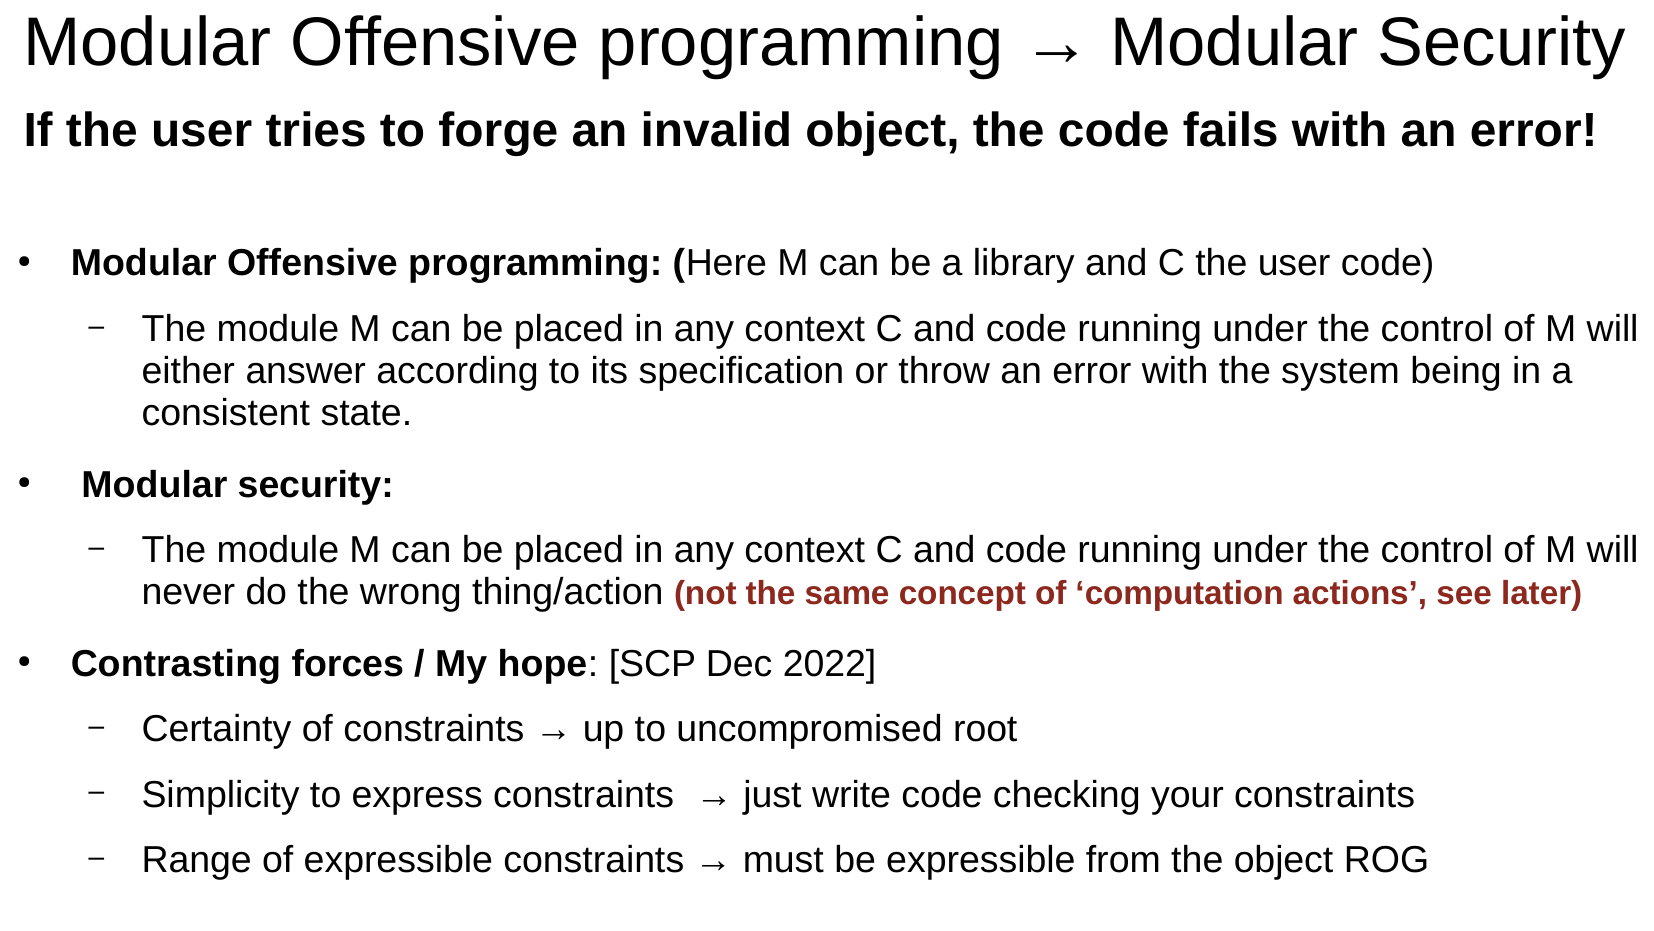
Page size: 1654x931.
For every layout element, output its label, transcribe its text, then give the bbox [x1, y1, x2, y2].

list Modular Offensive programming: (Here M can be a library and C the user code) The module M can be placed in any context C and code running under the control of M will either answer according to its specification or throw an error with the system being in a consistent state. Modular security: The module M can be placed in any context C and code running under the control of M will never do the wrong thing/action (not the same concept of ‘computation actions’, see later) Contrasting forces / My hope: [SCP Dec 2022] Certainty of constraints → up to uncompromised root Simplicity to express constraints → just write code checking your constraints Range of expressible constraints → must be expressible from the object ROG [0, 213, 1642, 931]
title Modular Offensive programming → Modular Security If the user tries to forge an invalid object, the code fails with an error! [0, 0, 1654, 213]
